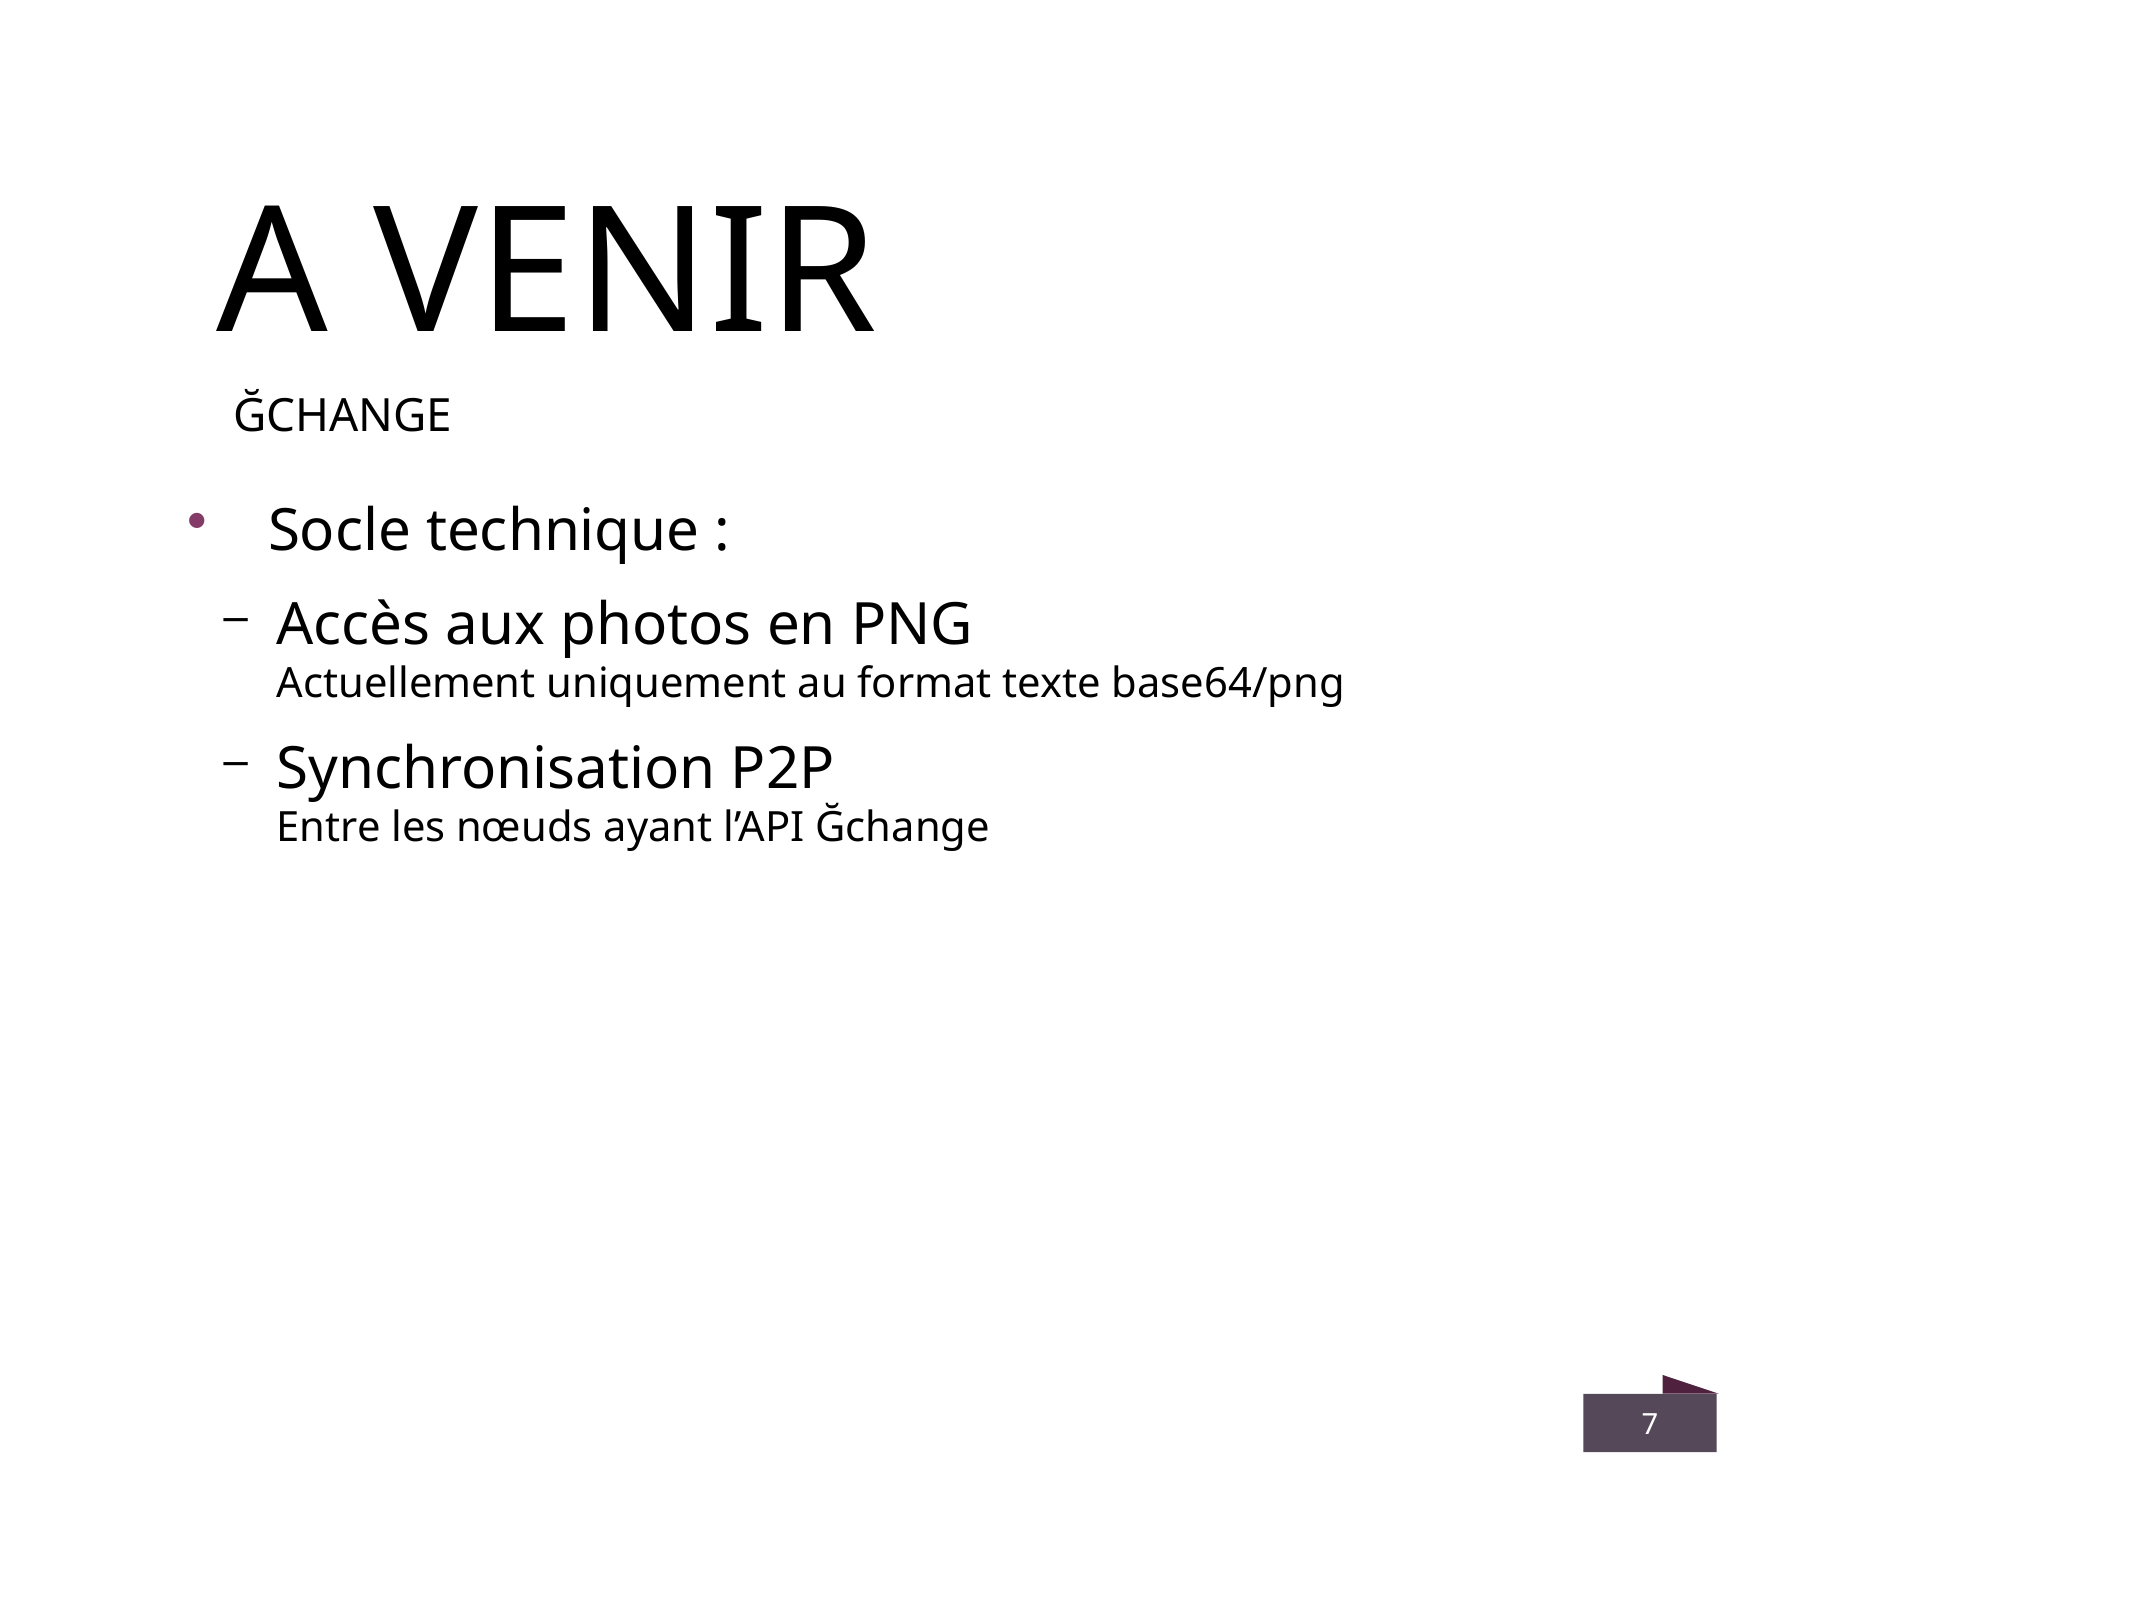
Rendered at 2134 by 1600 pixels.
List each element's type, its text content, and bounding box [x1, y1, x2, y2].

list 7 [1583, 1393, 1717, 1453]
title A VENIR [208, 120, 1925, 403]
list Socle technique : Accès aux photos en PNG Actuellement uniquement au format texte base64/png Synchronisation P2P Entre les nœuds ayant l’API Ğchange [126, 484, 2007, 1234]
list Ğchange [225, 370, 1063, 457]
